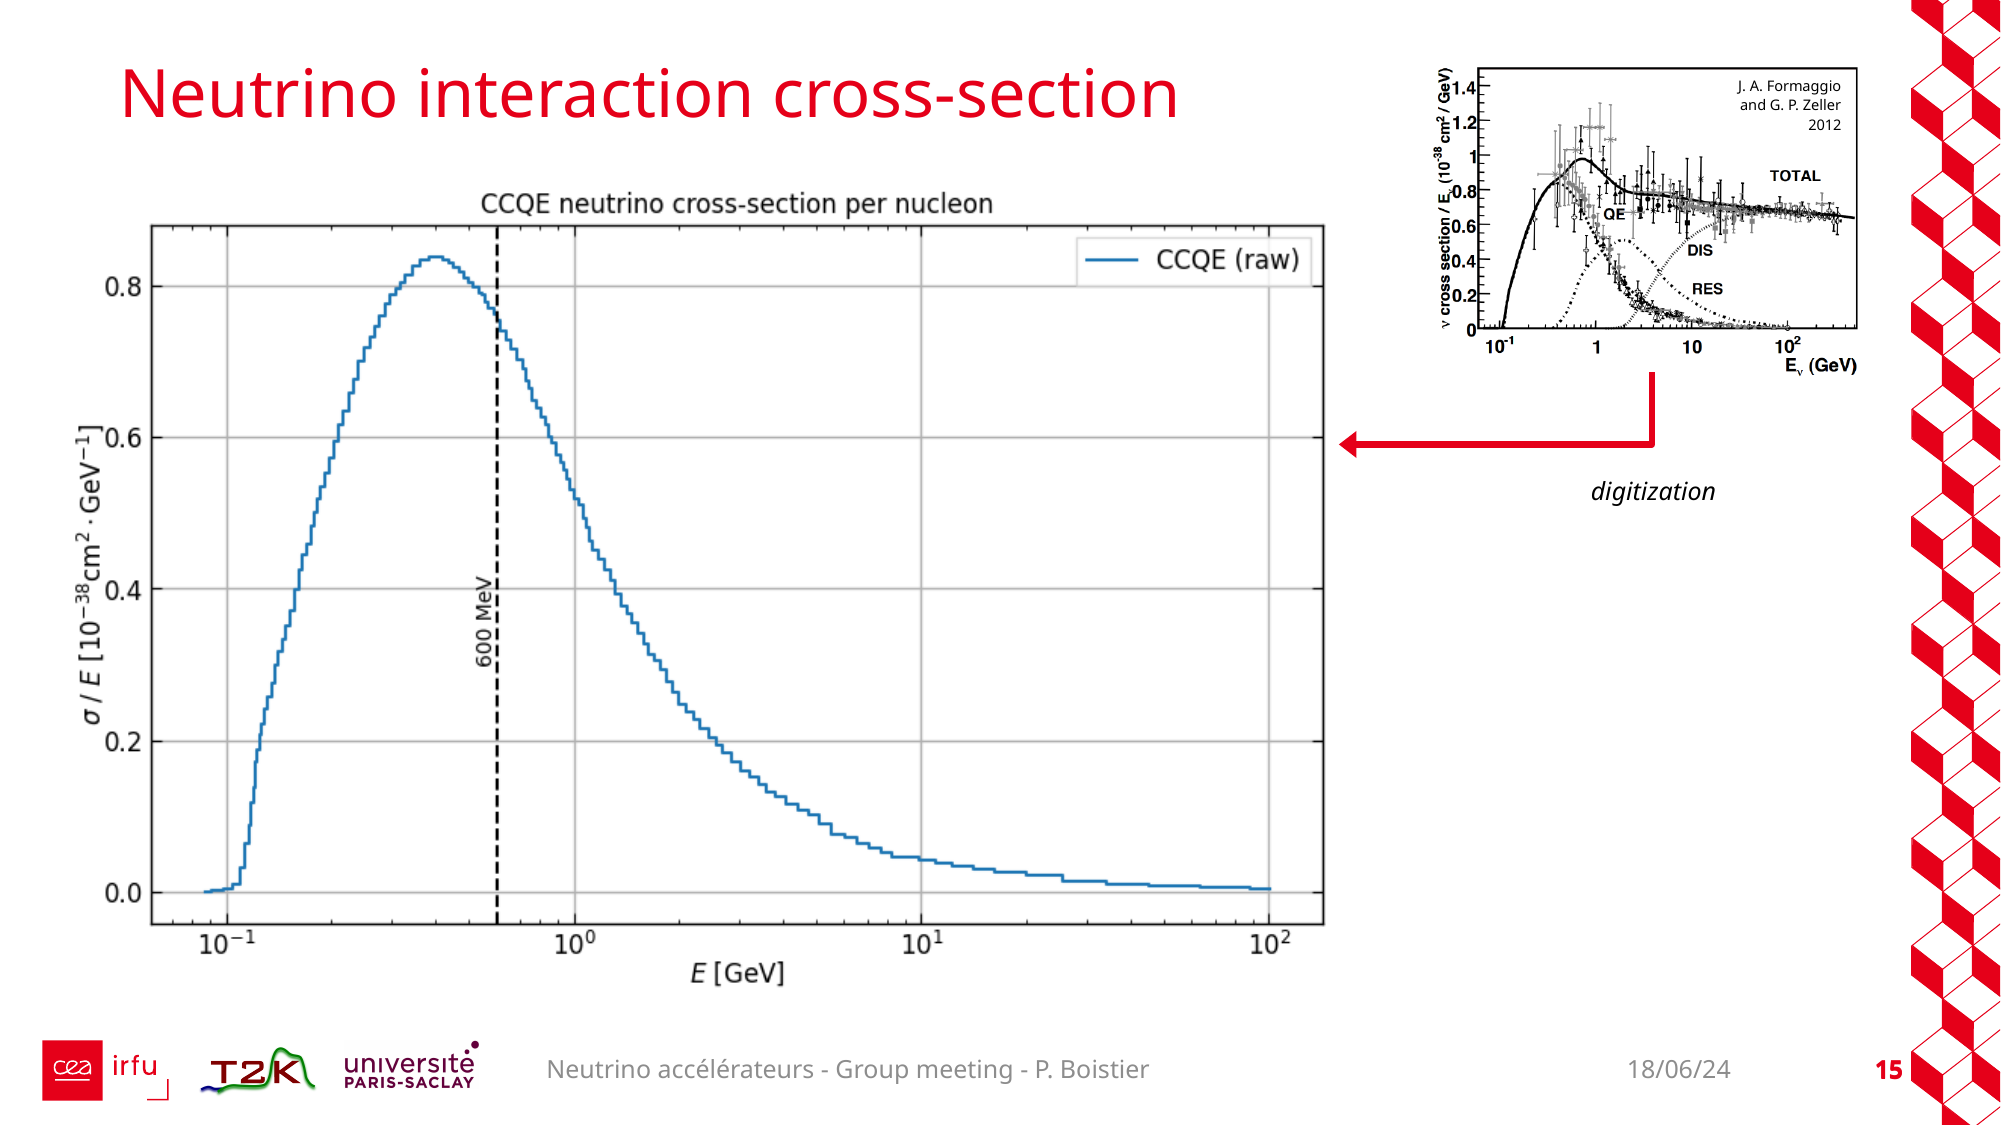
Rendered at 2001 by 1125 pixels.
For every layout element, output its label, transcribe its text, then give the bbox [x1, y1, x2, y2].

text_box J. A. Formaggio and G. P. Zeller 2012 [1706, 68, 1856, 317]
picture [1429, 60, 1869, 378]
text_box digitization [1505, 466, 1802, 526]
picture [196, 1040, 318, 1101]
title Neutrino interaction cross-section [119, 52, 1881, 196]
picture [59, 177, 1338, 1004]
text_box <numéro> [1804, 1041, 1919, 1102]
picture [344, 1040, 479, 1089]
